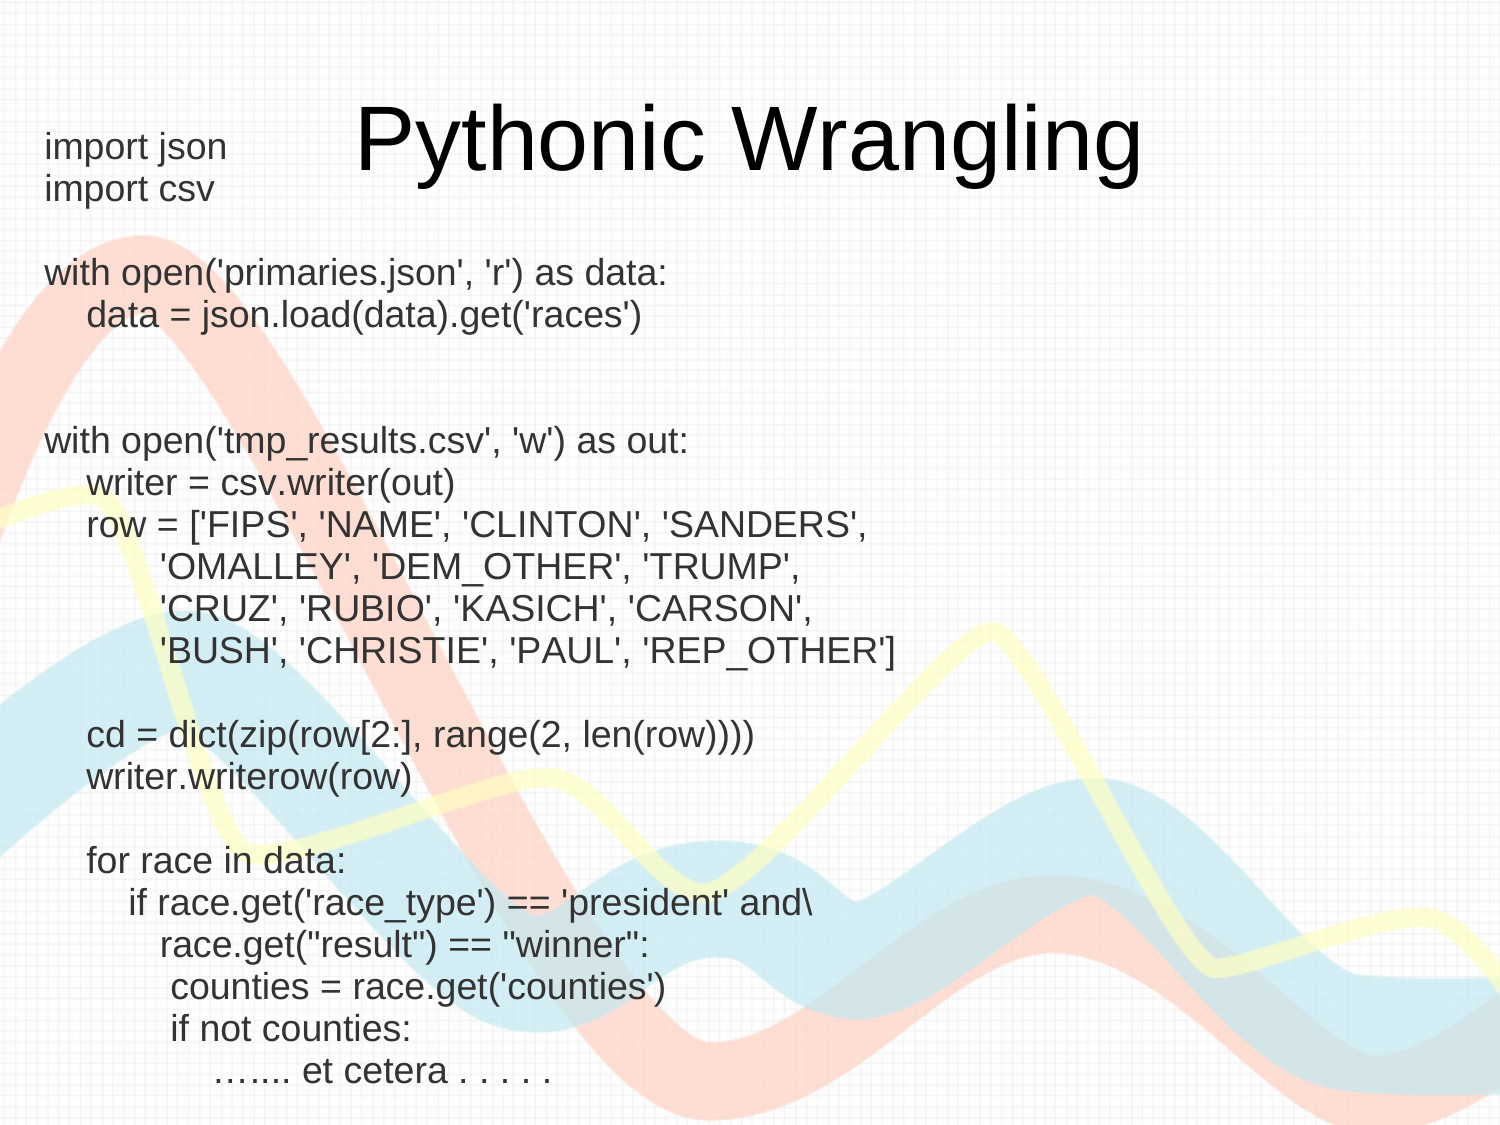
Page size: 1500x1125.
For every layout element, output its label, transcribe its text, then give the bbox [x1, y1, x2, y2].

title Pythonic Wrangling [75, 45, 1426, 118]
text_box import json import csv with open('primaries.json', 'r') as data: data = json.load(data).get('races') with open('tmp_results.csv', 'w') as out: writer = csv.writer(out) row = ['FIPS', 'NAME', 'CLINTON', 'SANDERS', 'OMALLEY', 'DEM_OTHER', 'TRUMP', 'CRUZ', 'RUBIO', 'KASICH', 'CARSON', 'BUSH', 'CHRISTIE', 'PAUL', 'REP_OTHER'] cd = dict(zip(row[2:], range(2, len(row)))) writer.writerow(row) for race in data: if race.get('race_type') == 'president' and\ race.get("result") == "winner": counties = race.get('counties') if not counties: ….... et cetera . . . . . [29, 118, 1500, 1099]
